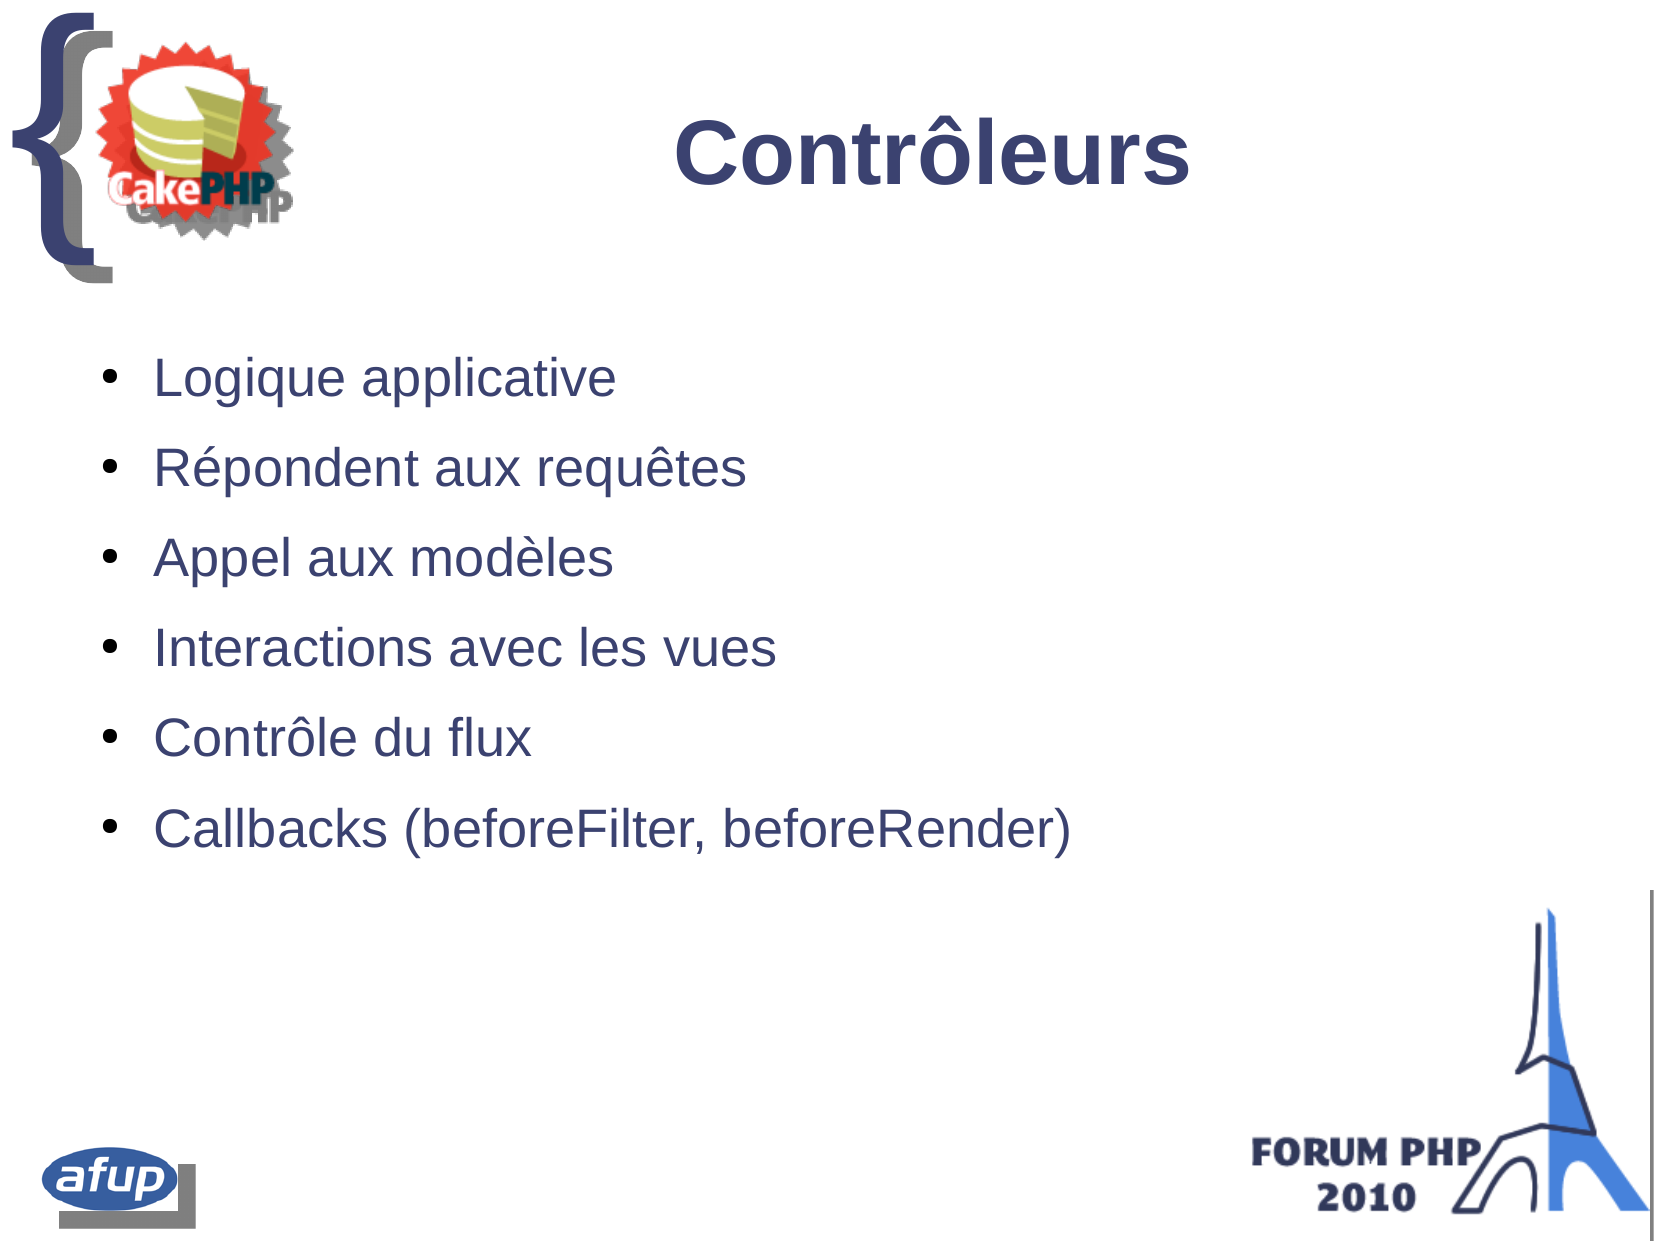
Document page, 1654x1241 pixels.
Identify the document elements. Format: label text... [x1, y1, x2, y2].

picture [88, 35, 284, 231]
picture [41, 1146, 178, 1211]
list Logique applicative Répondent aux requêtes Appel aux modèles Interactions avec les vues Contrôle du flux Callbacks (beforeFilter, beforeRender) [82, 290, 1571, 1094]
title Contrôleurs [295, 56, 1571, 250]
picture [1240, 872, 1650, 1241]
